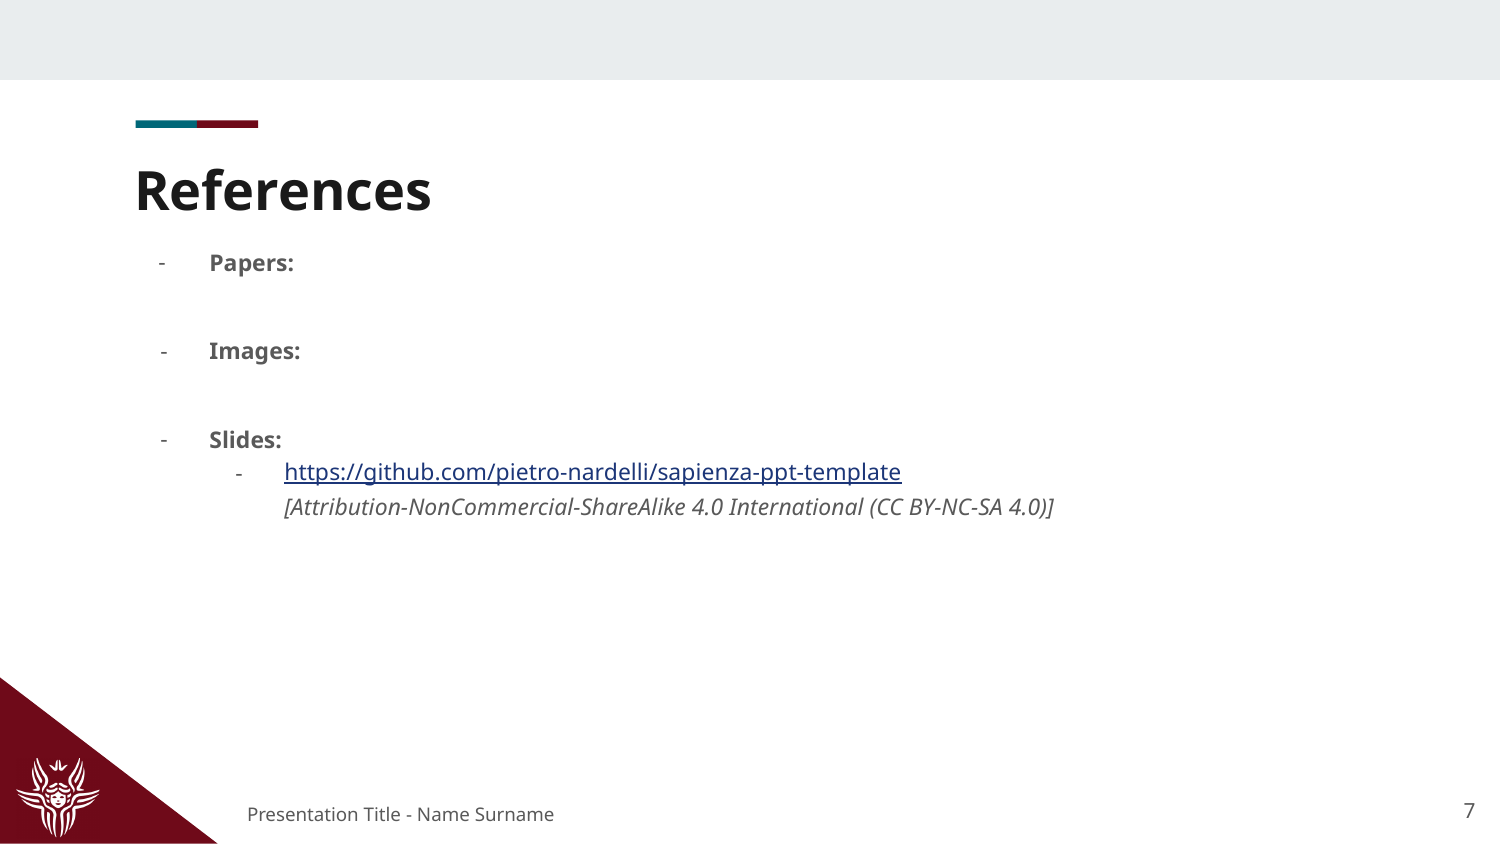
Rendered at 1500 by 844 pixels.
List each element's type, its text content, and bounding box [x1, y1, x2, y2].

picture [16, 758, 100, 839]
list Papers: Images: Slides: https://github.com/pietro-nardelli/sapienza-ppt-template [Attribution-NonCommercial-ShareAlike 4.0 International (CC BY-NC-SA 4.0)] [119, 229, 1381, 844]
slide_number <number> [1400, 779, 1491, 844]
subtitle Presentation Title - Name Surname [232, 783, 1193, 839]
title References [119, 141, 1381, 229]
